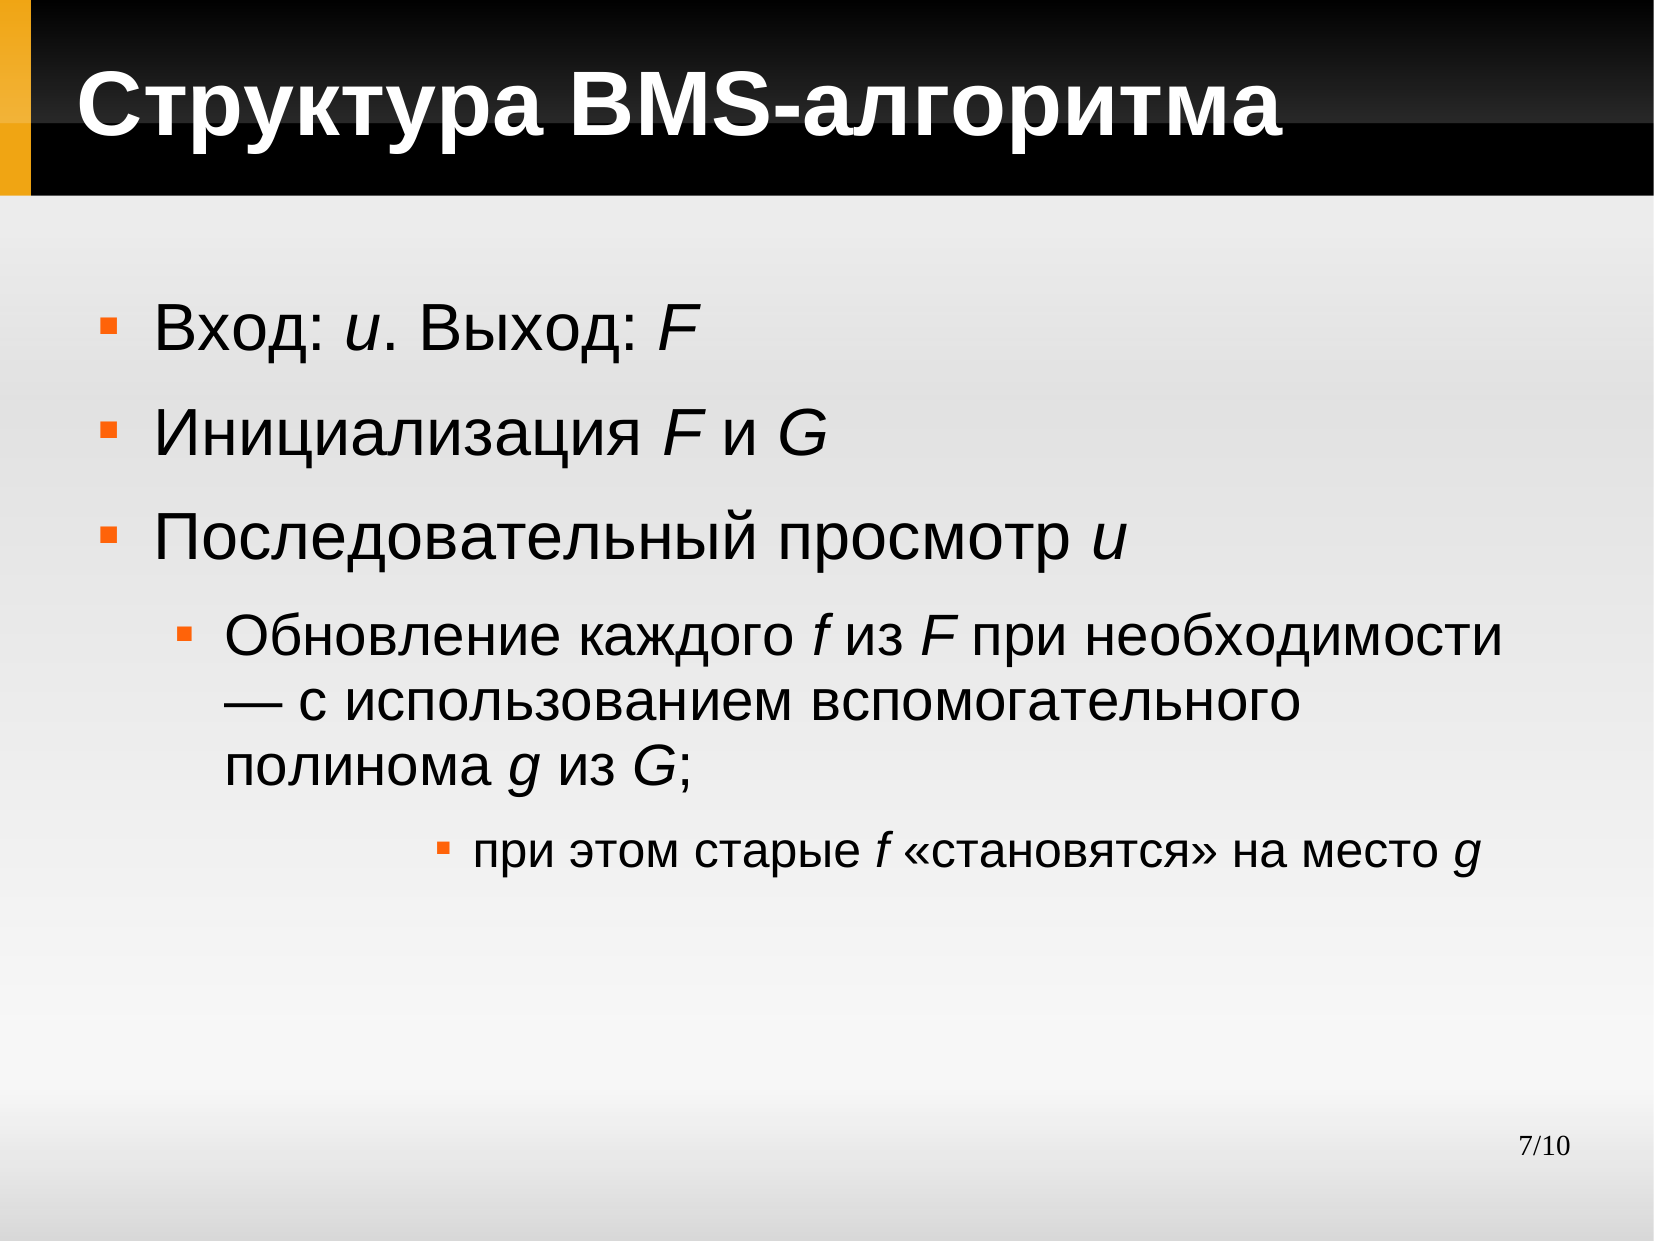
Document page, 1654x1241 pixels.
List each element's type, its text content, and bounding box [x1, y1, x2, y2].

list Вход: u. Выход: F Инициализация F и G Последовательный просмотр u Обновление каждого f из F при необходимости — с использованием вспомогательного полинома g из G; при этом старые f «становятся» на место g [82, 290, 1571, 1094]
title Структура BMS-алгоритма [76, 7, 1565, 200]
picture [0, 0, 1654, 1241]
